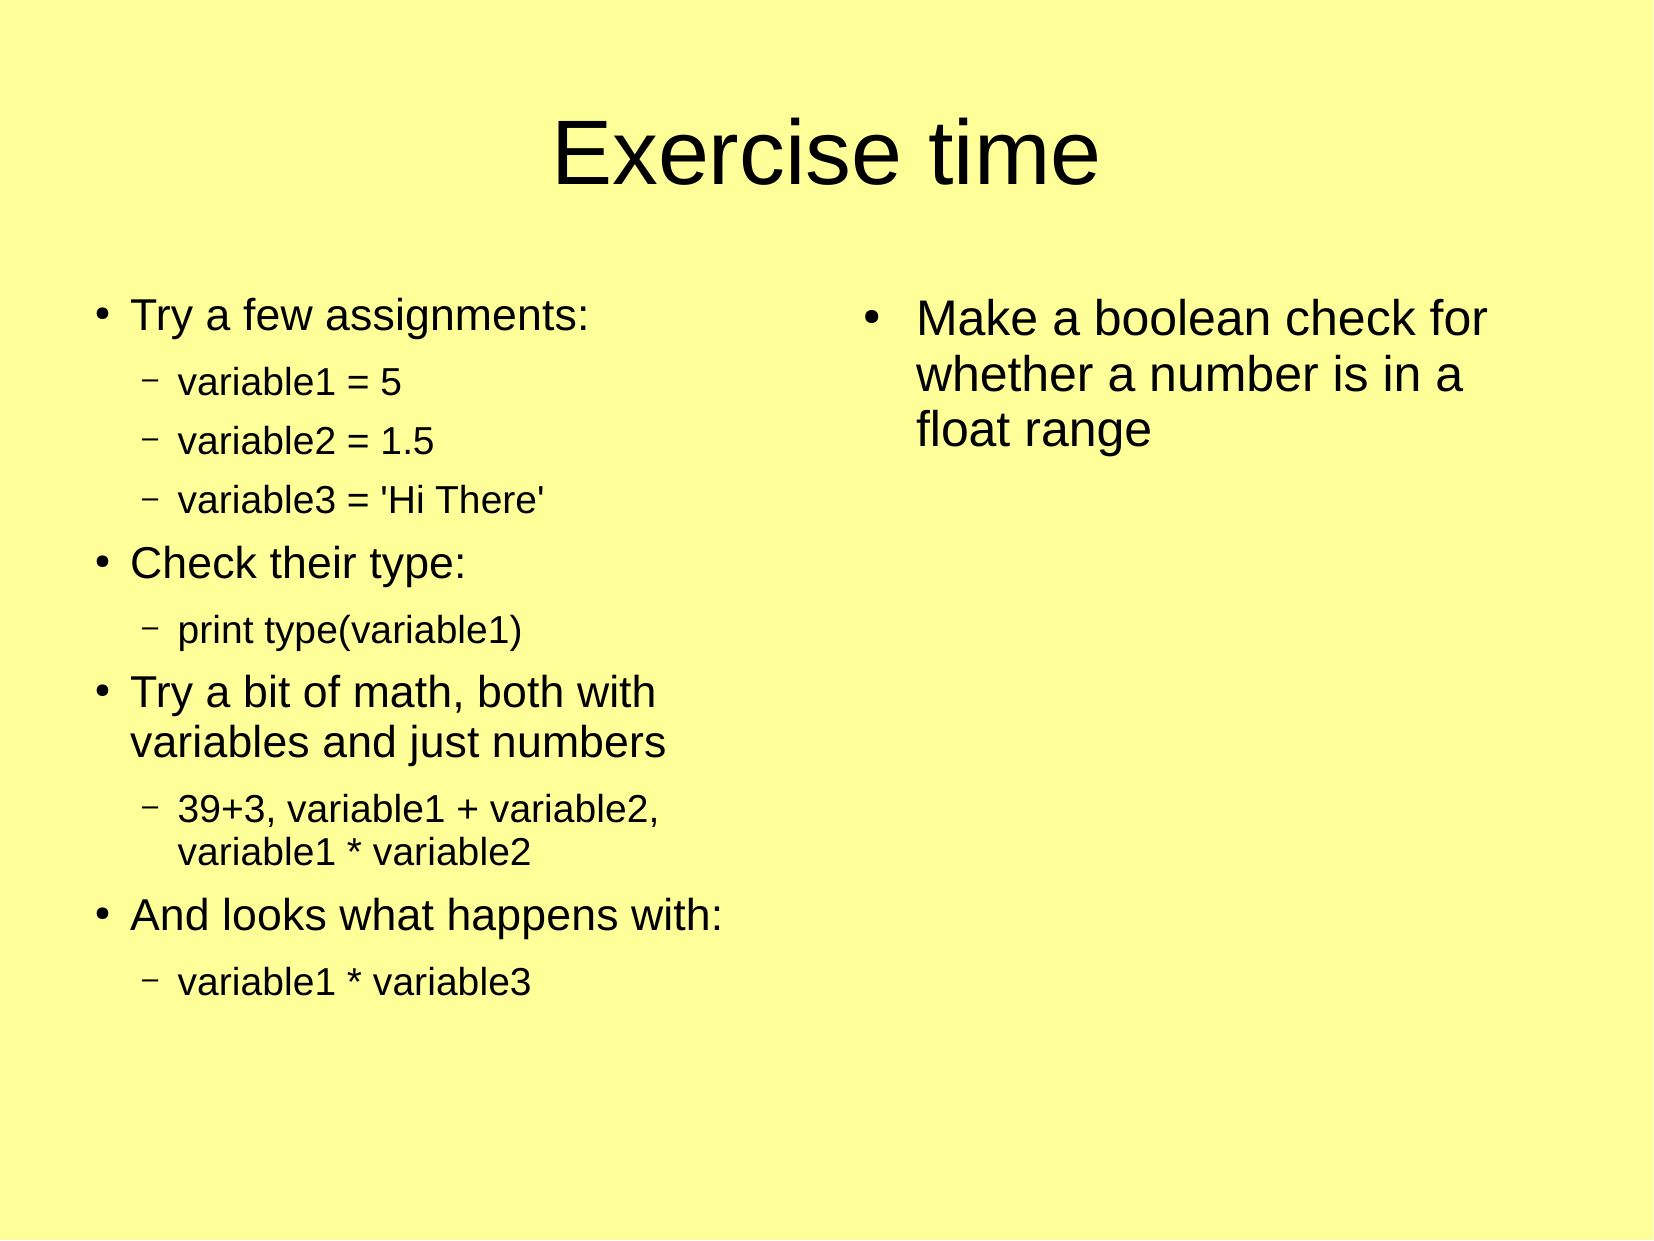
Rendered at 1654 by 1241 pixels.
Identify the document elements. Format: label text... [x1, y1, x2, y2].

title Exercise time [82, 49, 1571, 257]
list Try a few assignments: variable1 = 5 variable2 = 1.5 variable3 = 'Hi There' Check their type: print type(variable1) Try a bit of math, both with variables and just numbers 39+3, variable1 + variable2, variable1 * variable2 And looks what happens with: variable1 * variable3 [82, 290, 809, 1010]
list Make a boolean check for whether a number is in a float range [845, 290, 1572, 1010]
